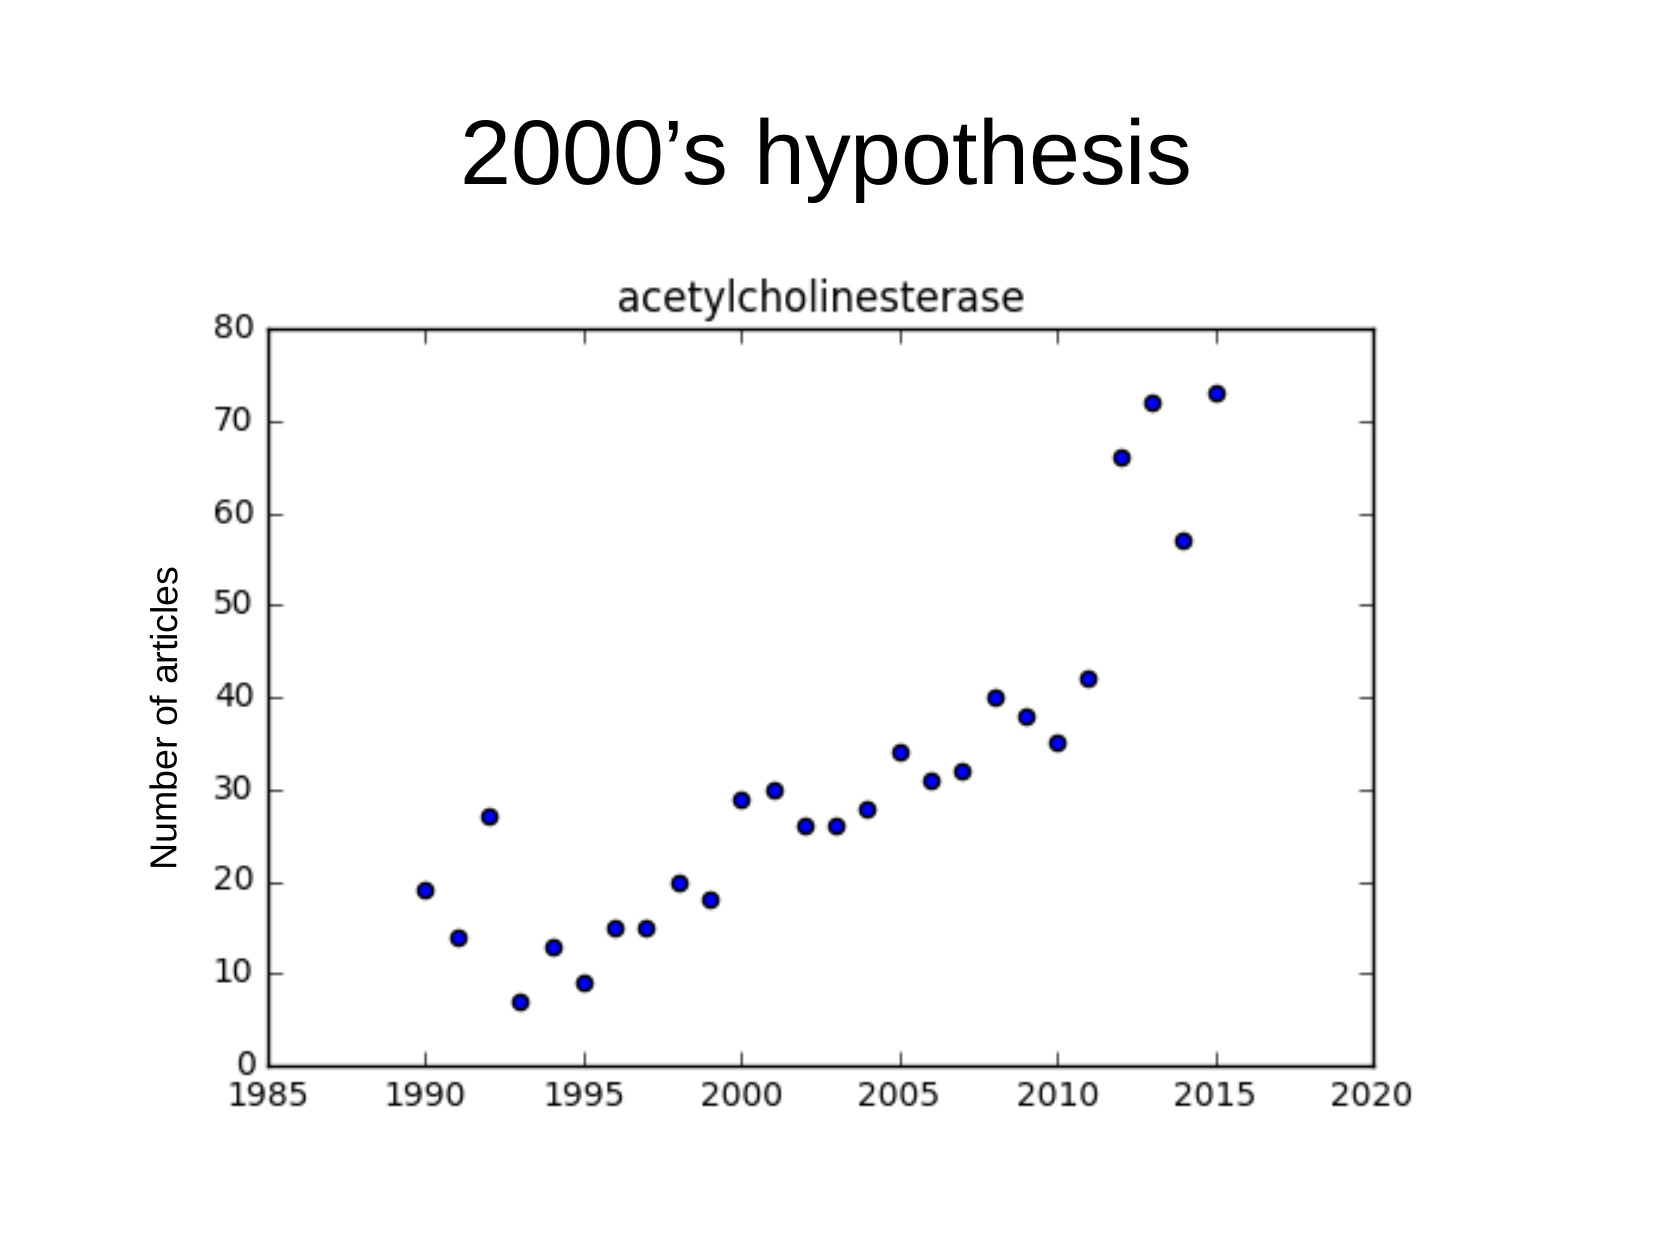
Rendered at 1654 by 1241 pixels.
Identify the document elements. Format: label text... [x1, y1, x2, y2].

title 2000’s hypothesis [82, 49, 1571, 257]
picture [90, 234, 1516, 1186]
text_box Number of articles [135, 374, 257, 886]
